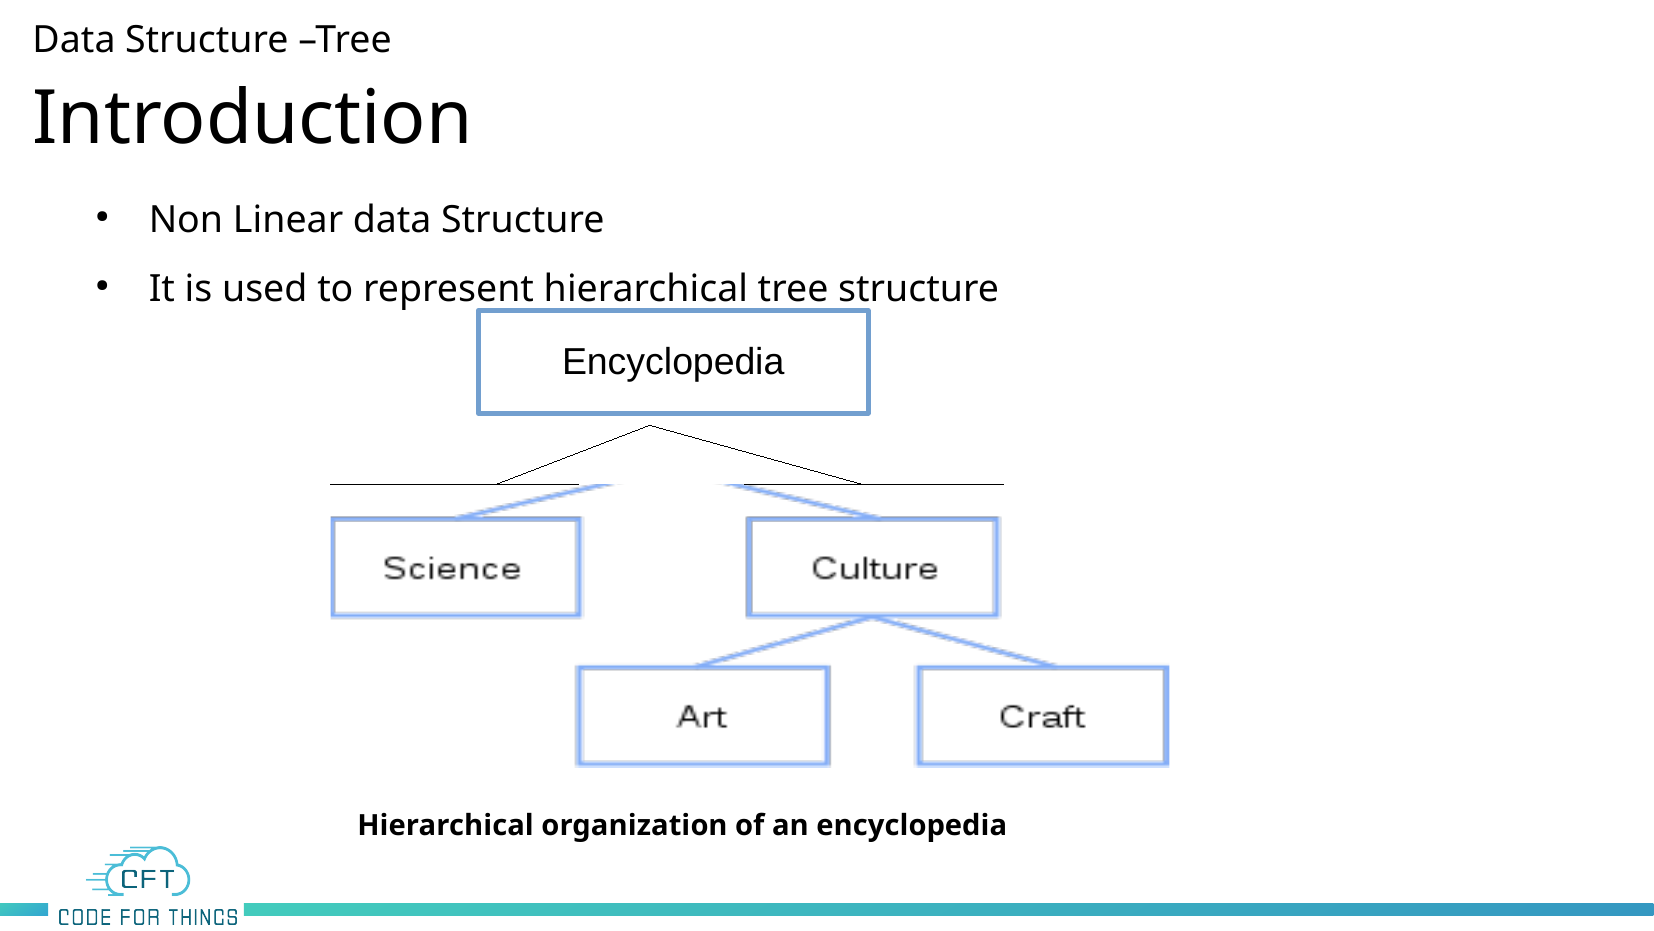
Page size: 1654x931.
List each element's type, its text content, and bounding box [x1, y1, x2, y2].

text_box Encyclopedia [478, 310, 869, 414]
picture [59, 846, 237, 925]
text_box Non Linear data Structure [63, 185, 827, 244]
text_box It is used to represent hierarchical tree structure [63, 254, 1371, 331]
text_box Hierarchical organization of an encyclopedia [342, 797, 1241, 855]
title Data Structure –Tree Introduction [32, 12, 1184, 166]
picture [330, 484, 1170, 768]
